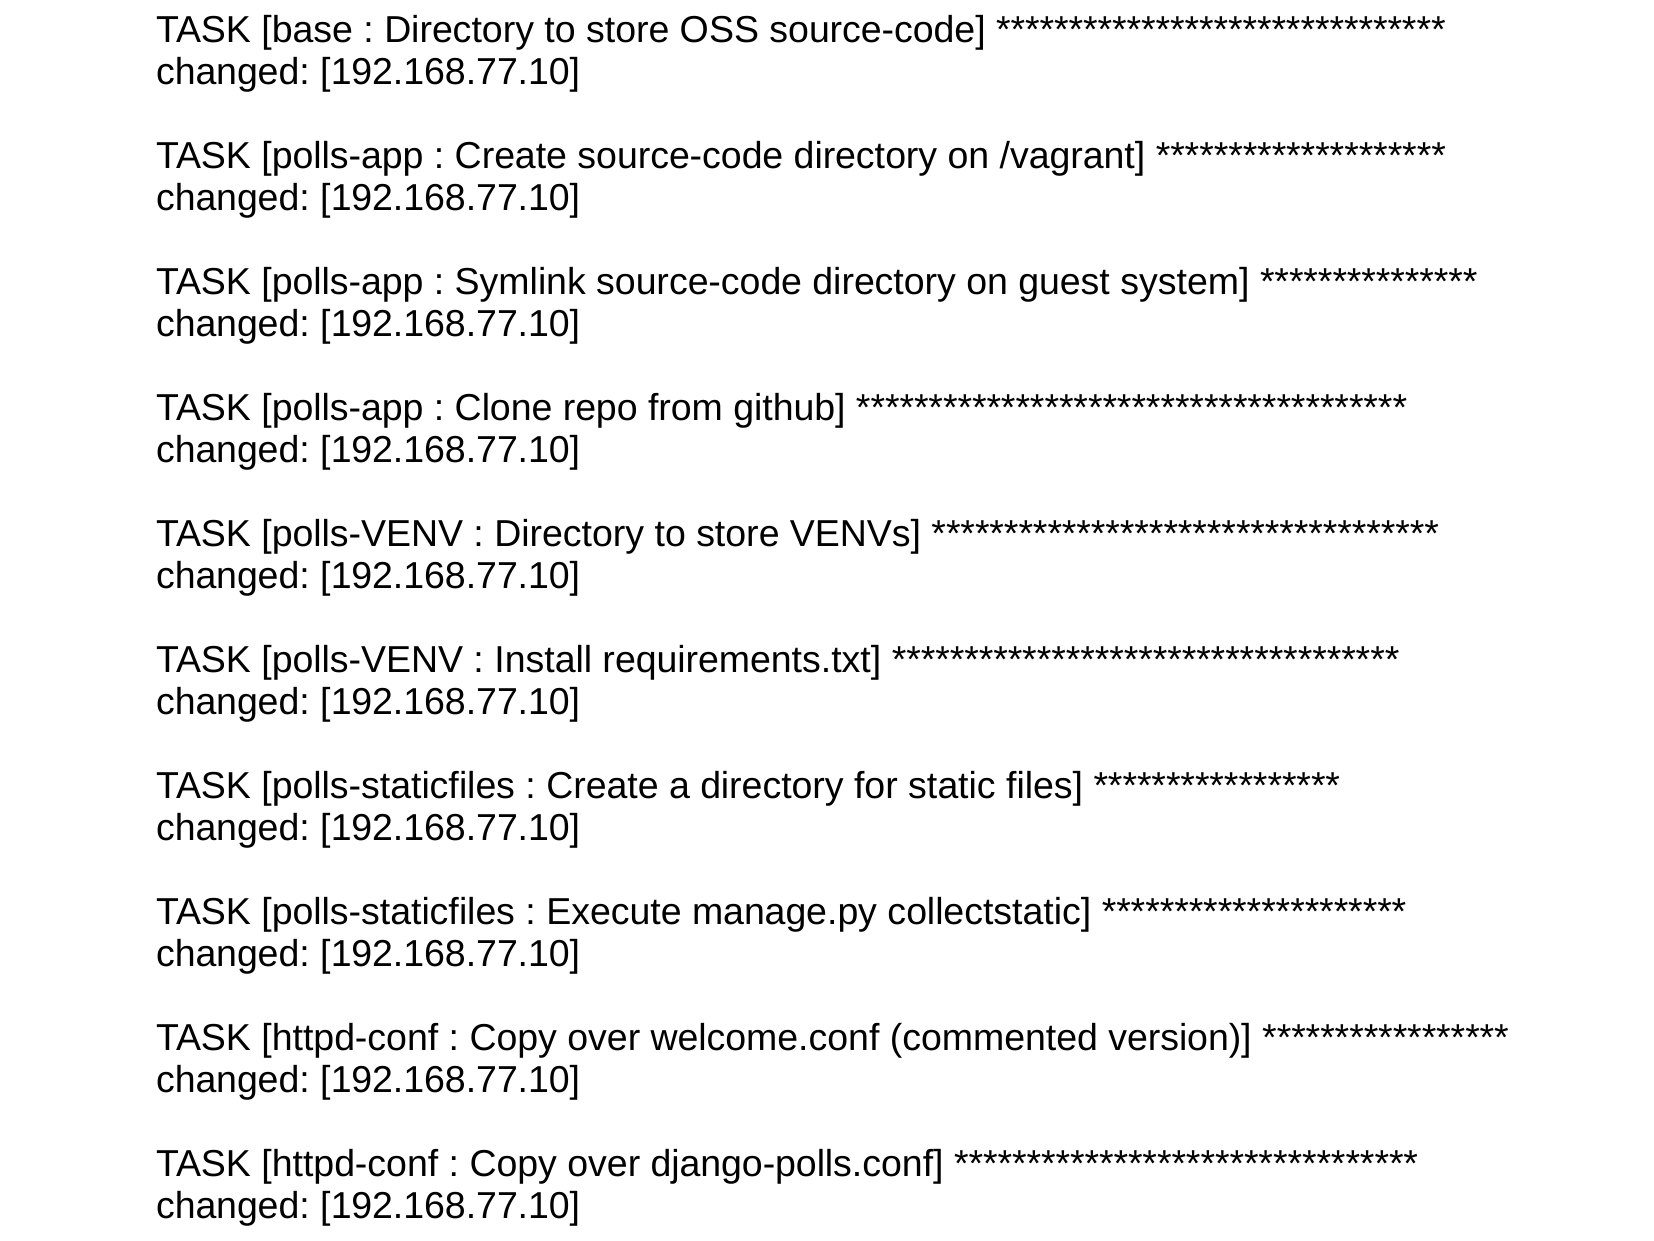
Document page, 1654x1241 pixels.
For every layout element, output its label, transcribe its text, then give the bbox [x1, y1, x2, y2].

text_box TASK [base : Directory to store OSS source-code] ******************************* changed: [192.168.77.10] TASK [polls-app : Create source-code directory on /vagrant] ******************** changed: [192.168.77.10] TASK [polls-app : Symlink source-code directory on guest system] *************** changed: [192.168.77.10] TASK [polls-app : Clone repo from github] ************************************** changed: [192.168.77.10] TASK [polls-VENV : Directory to store VENVs] *********************************** changed: [192.168.77.10] TASK [polls-VENV : Install requirements.txt] *********************************** changed: [192.168.77.10] TASK [polls-staticfiles : Create a directory for static files] ***************** changed: [192.168.77.10] TASK [polls-staticfiles : Execute manage.py collectstatic] ********************* changed: [192.168.77.10] TASK [httpd-conf : Copy over welcome.conf (commented version)] ***************** changed: [192.168.77.10] TASK [httpd-conf : Copy over django-polls.conf] ******************************** changed: [192.168.77.10] TASK [httpd-conf : Make sqlite DB all-access] ********************************** changed: [192.168.77.10] TASK [httpd-conf : start httpd service] **************************************** changed: [192.168.77.10] PLAY RECAP ********************************************************************* 192.168.77.10 : ok=19 changed=15 unreachable=0 failed=0 [141, 1, 1525, 1241]
